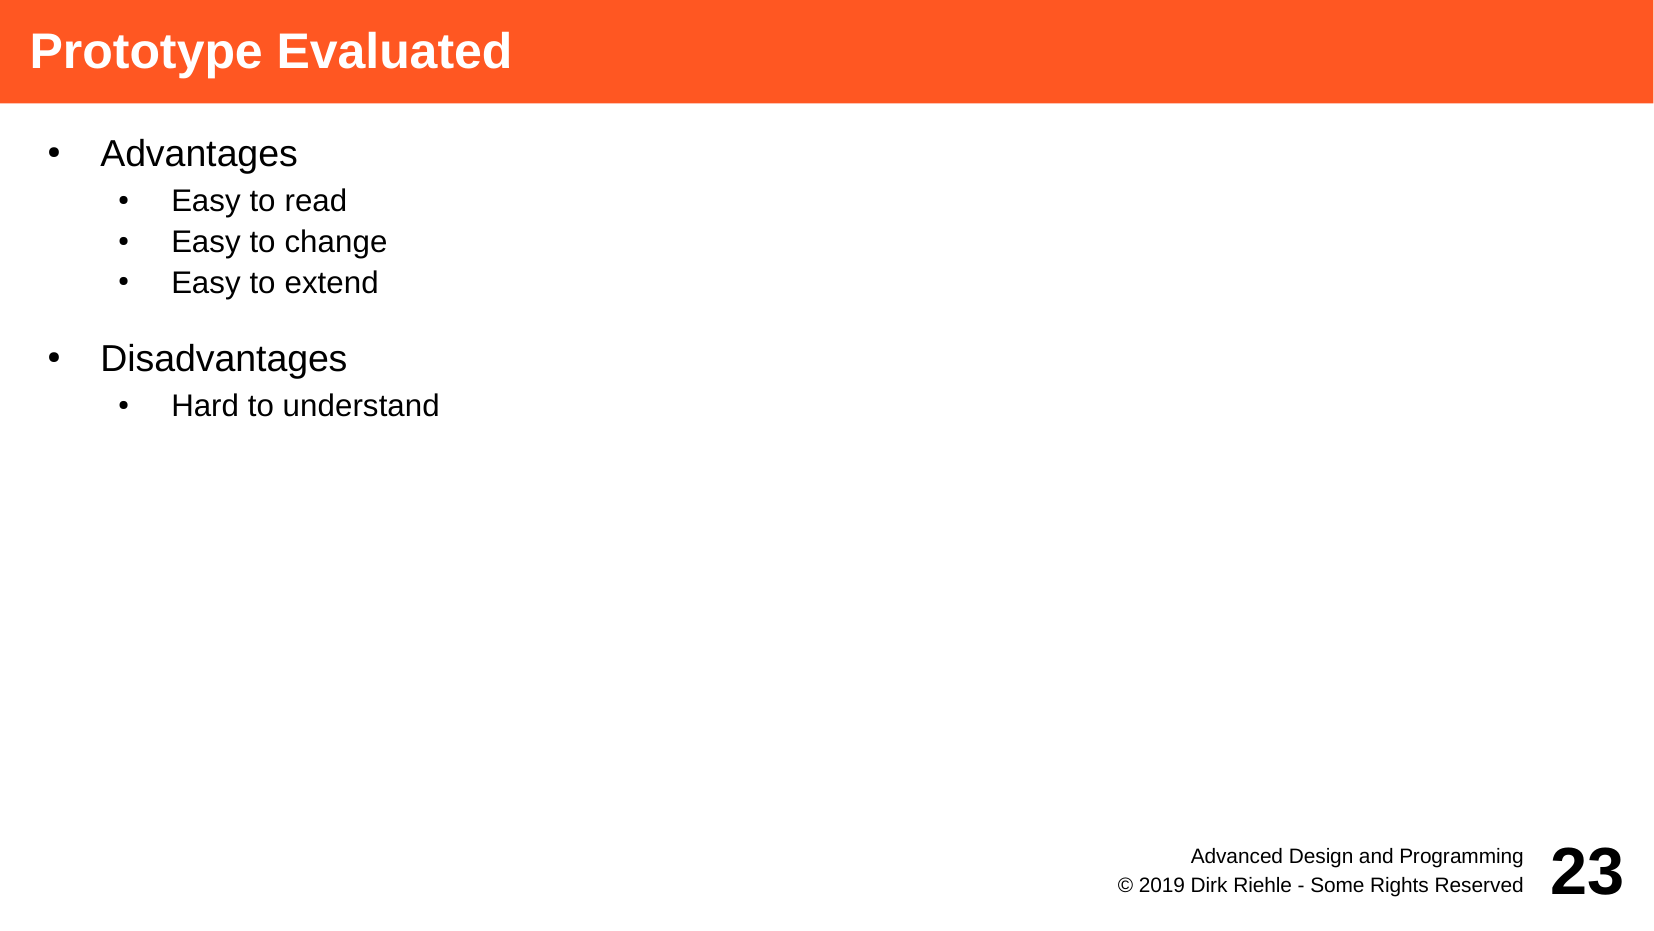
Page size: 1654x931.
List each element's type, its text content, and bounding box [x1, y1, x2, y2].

title Prototype Evaluated [0, 0, 1654, 104]
list Advantages Easy to read Easy to change Easy to extend Disadvantages Hard to understand [29, 132, 1625, 813]
